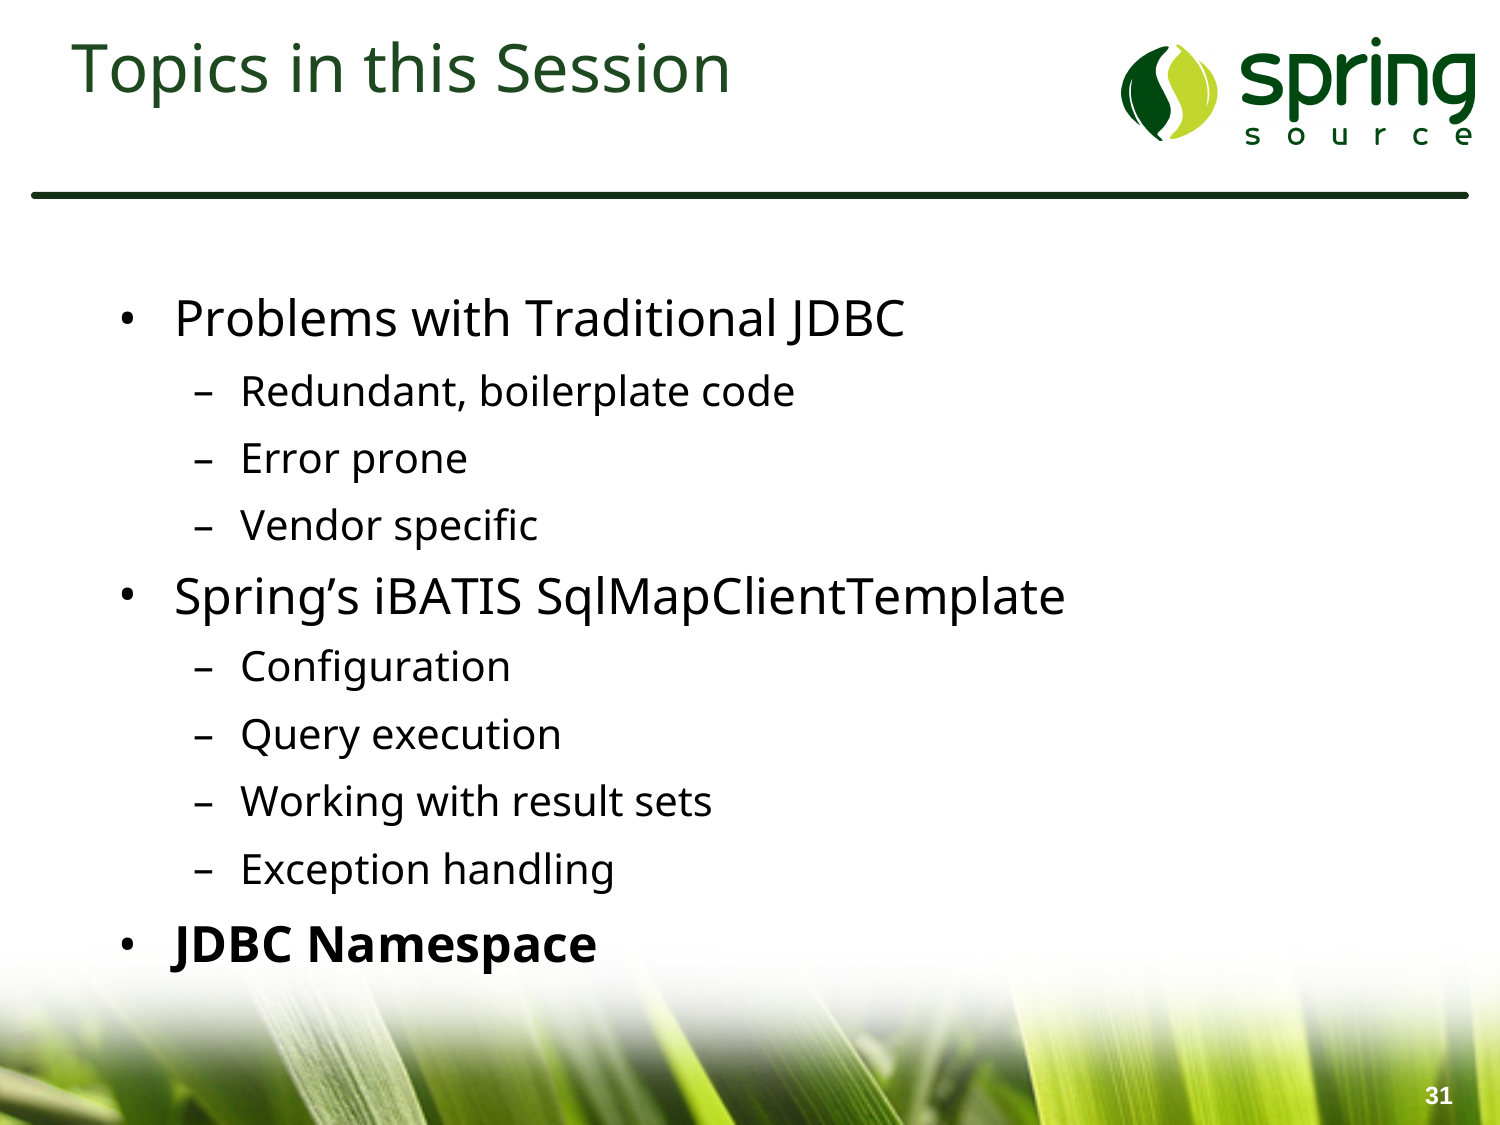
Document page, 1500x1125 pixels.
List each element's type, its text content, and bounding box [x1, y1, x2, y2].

title Topics in this Session [56, 13, 1089, 176]
picture [0, 944, 1500, 1125]
list Problems with Traditional JDBC Redundant, boilerplate code Error prone Vendor specific Spring’s iBATIS SqlMapClientTemplate Configuration Query execution Working with result sets Exception handling JDBC Namespace [103, 275, 1394, 987]
picture [1121, 37, 1475, 145]
